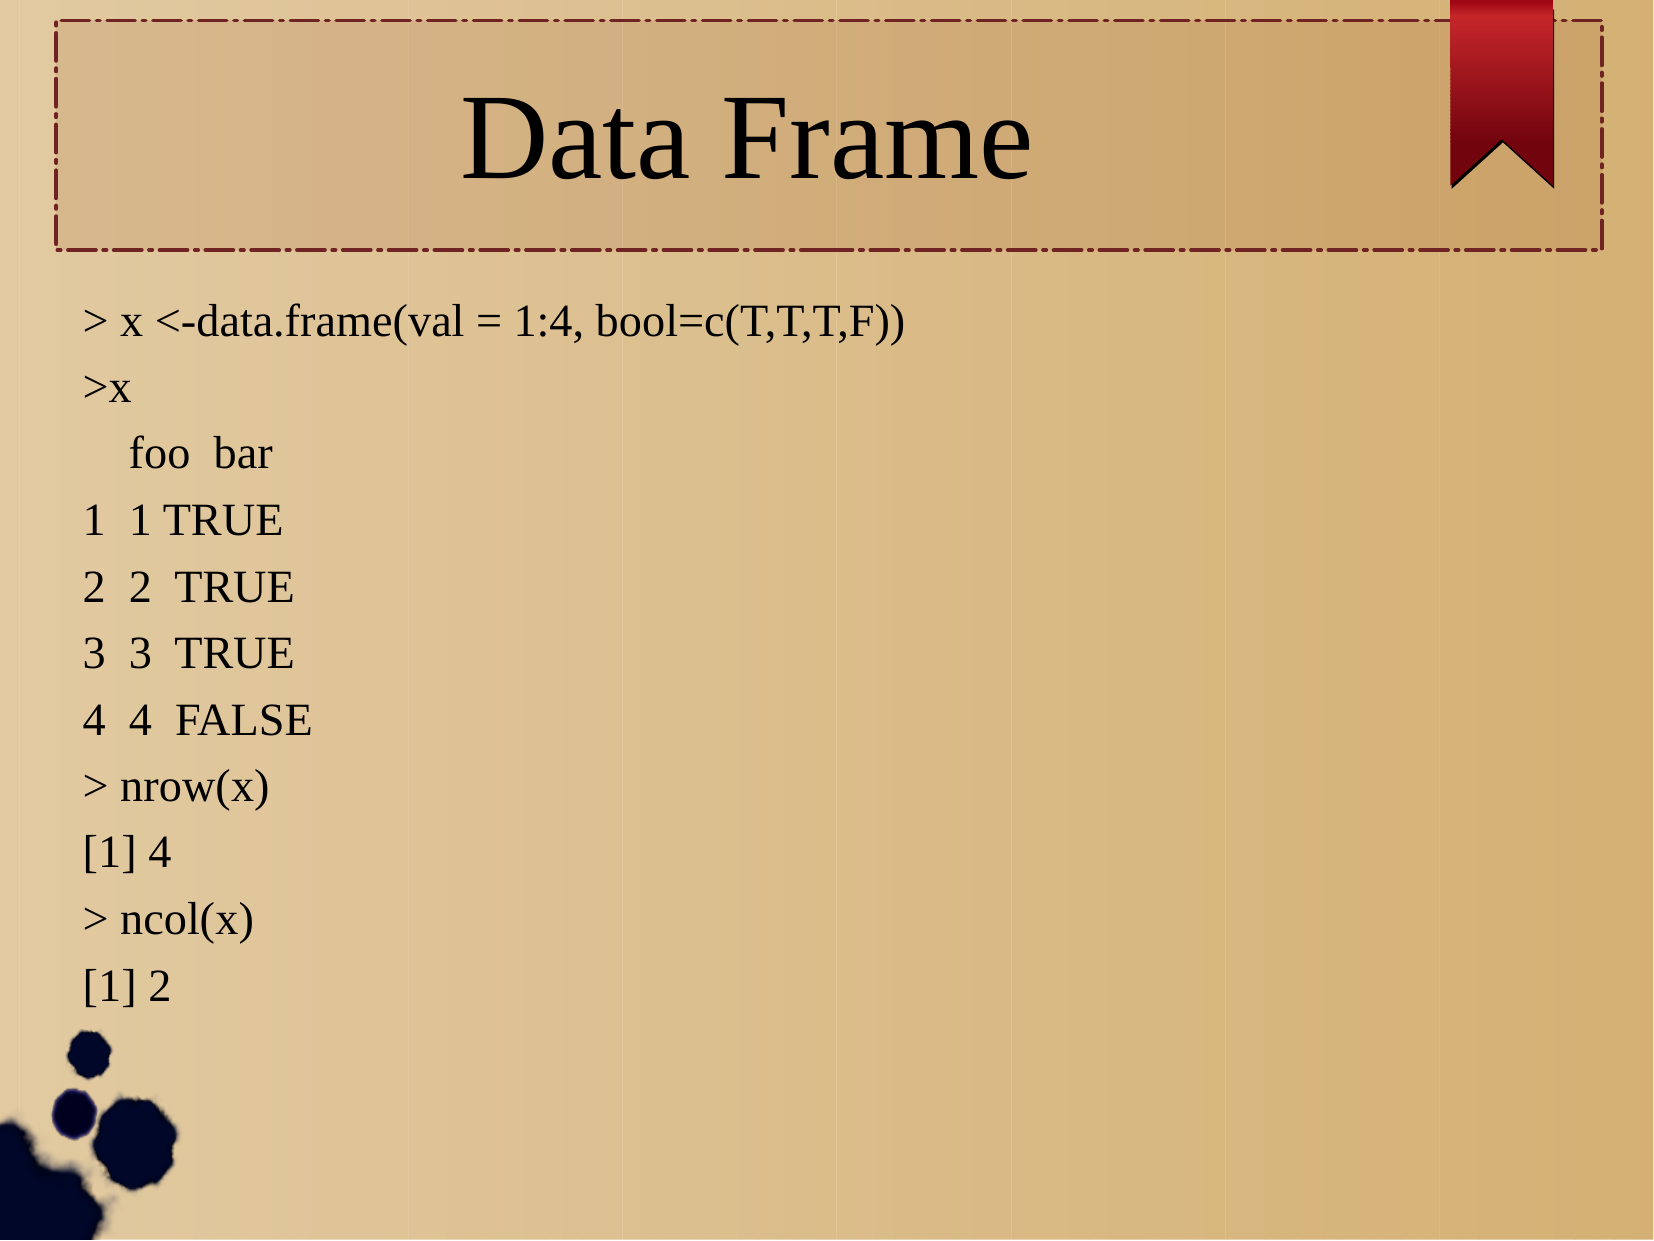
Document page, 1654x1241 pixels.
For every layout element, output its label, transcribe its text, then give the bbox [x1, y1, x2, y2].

list > x <-data.frame(val = 1:4, bool=c(T,T,T,F)) >x foo bar 1 1 TRUE 2 2 TRUE 3 3 TRUE 4 4 FALSE > nrow(x) [1] 4 > ncol(x) [1] 2 [82, 299, 1571, 1019]
title Data Frame [82, 47, 1412, 229]
